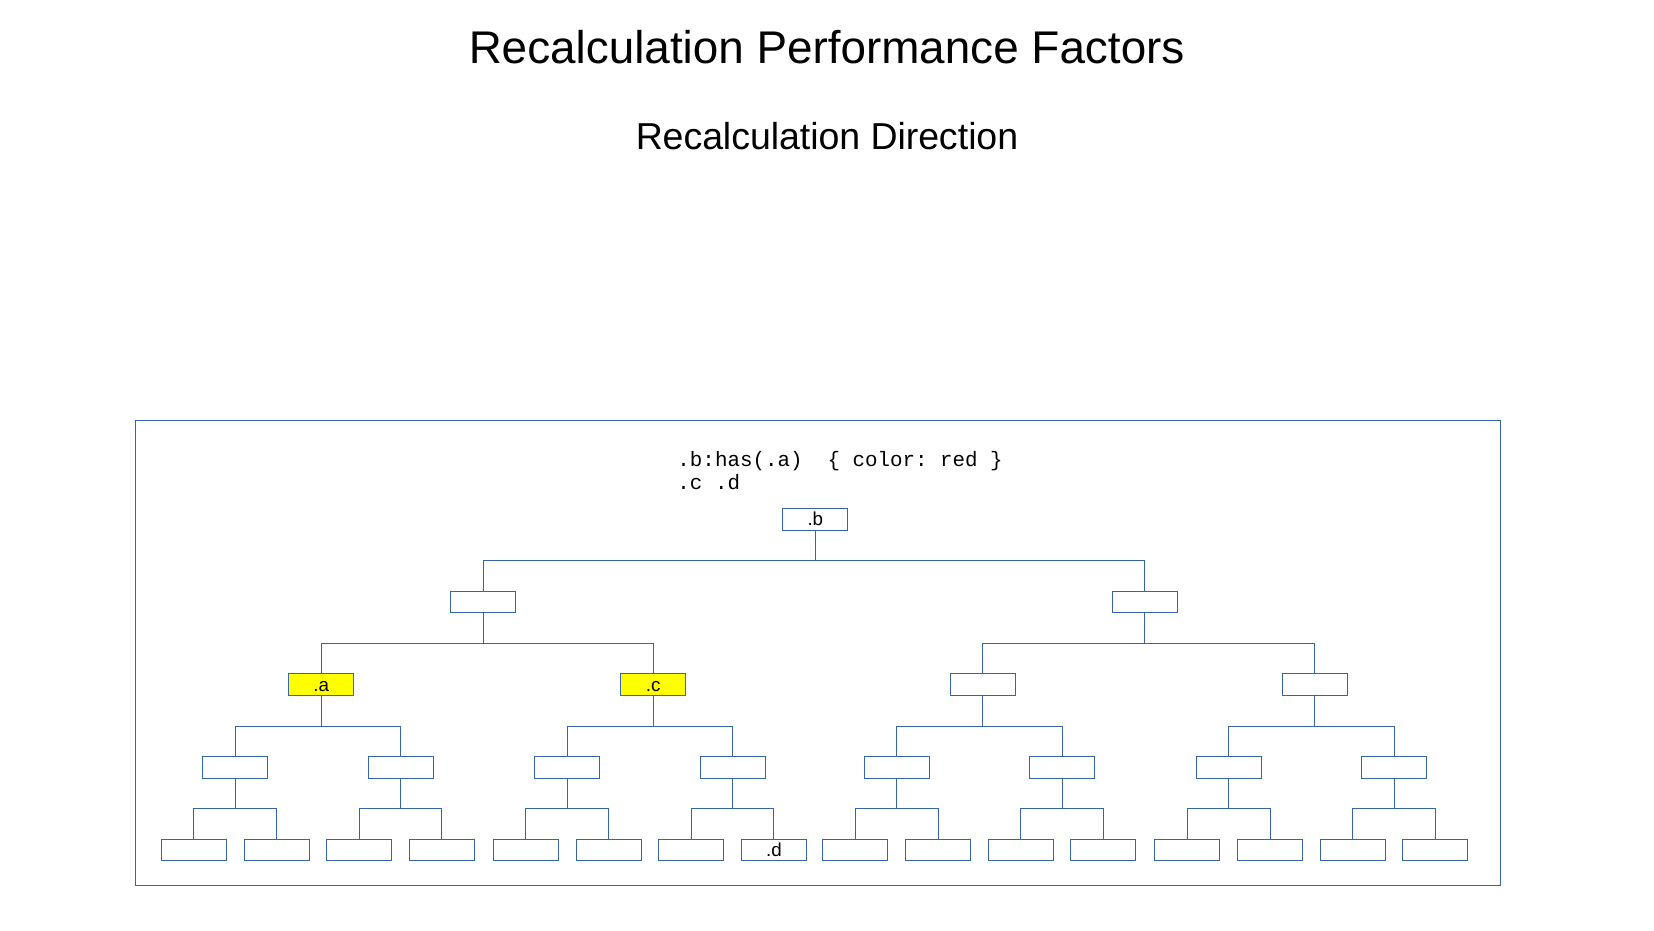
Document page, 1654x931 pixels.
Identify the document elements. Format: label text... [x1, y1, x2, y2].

text_box Recalculation Performance Factors Recalculation Direction [0, 15, 1654, 175]
text_box [135, 420, 1501, 886]
